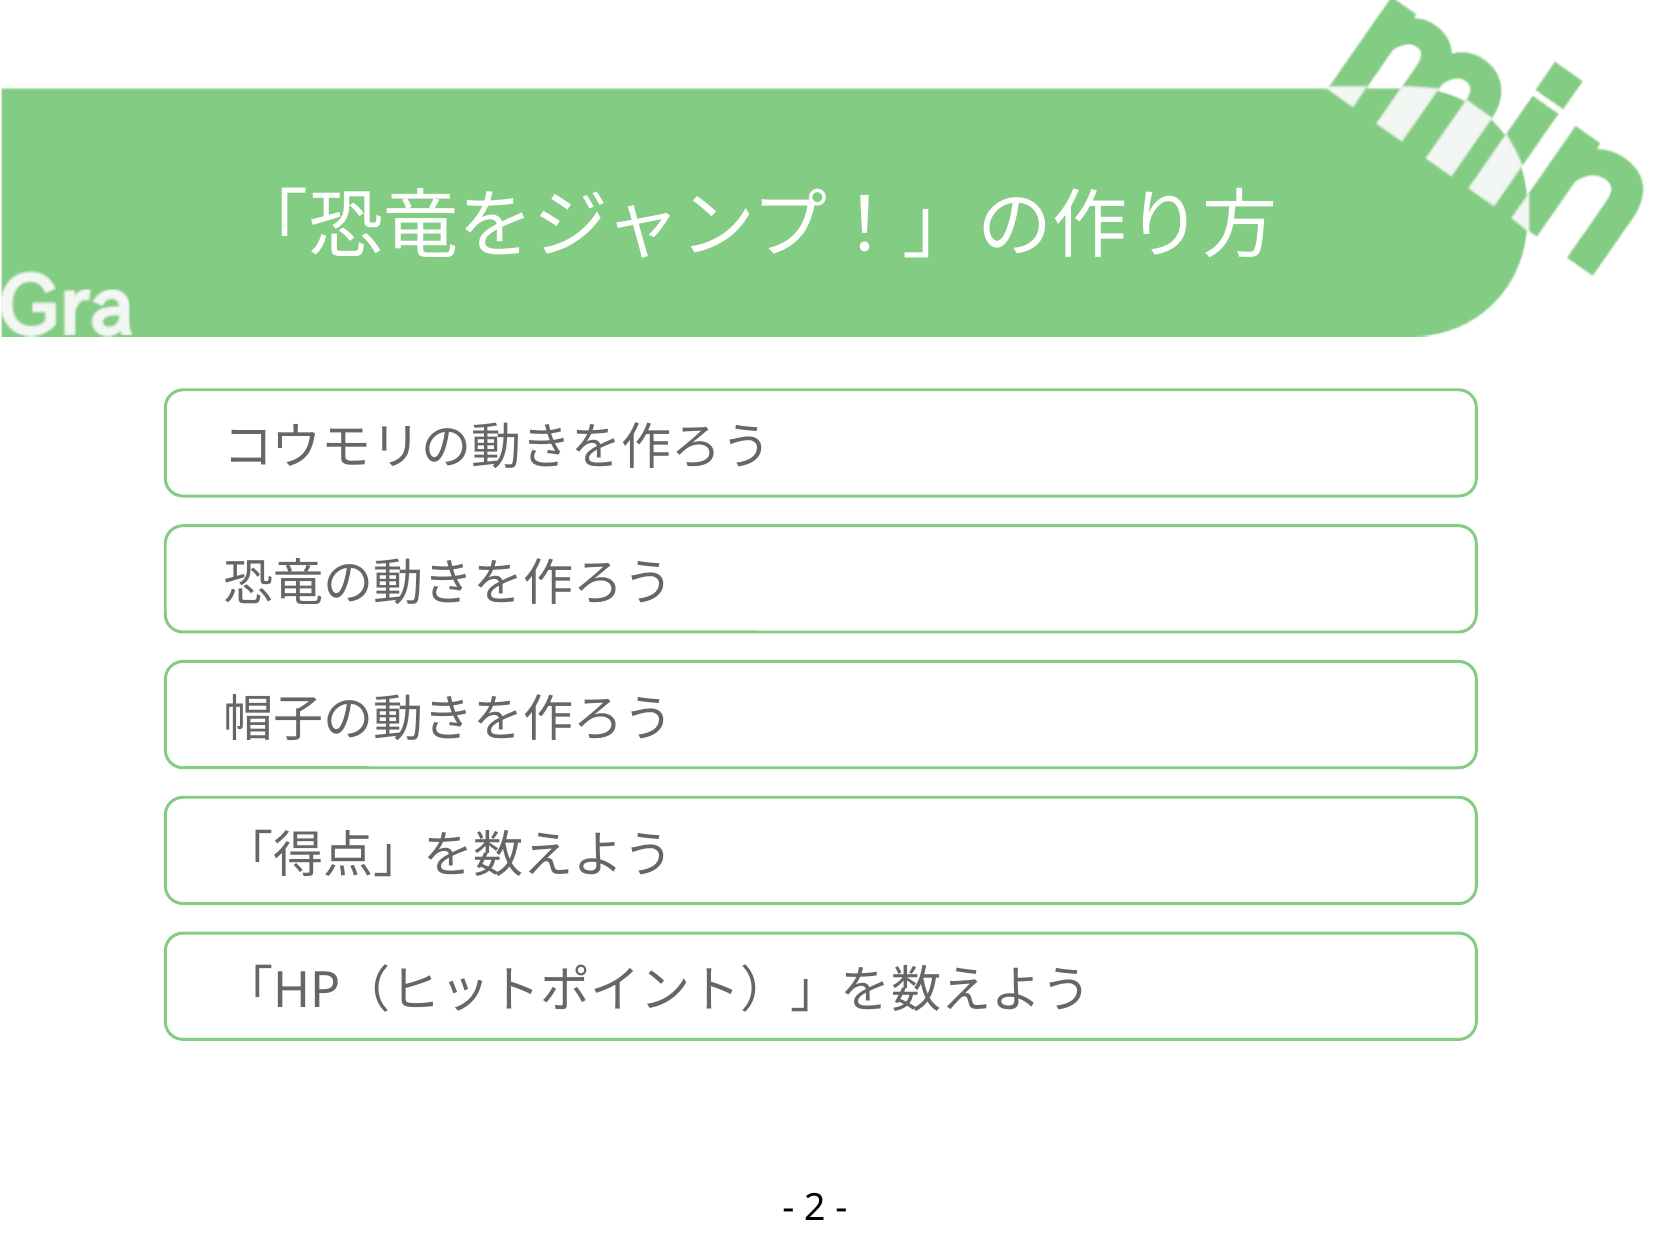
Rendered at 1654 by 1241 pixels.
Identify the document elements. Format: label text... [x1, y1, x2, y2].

picture [1, 0, 1654, 337]
text_box 「得点」を数えよう [165, 797, 1477, 904]
text_box 恐竜の動きを作ろう [165, 525, 1477, 633]
title 「恐竜をジャンプ！」の作り方 [11, 113, 1501, 324]
text_box 「HP（ヒットポイント）」を数えよう [165, 933, 1477, 1040]
text_box コウモリの動きを作ろう [165, 389, 1477, 497]
text_box - 2 - [767, 1173, 886, 1241]
text_box 帽子の動きを作ろう [165, 661, 1477, 768]
